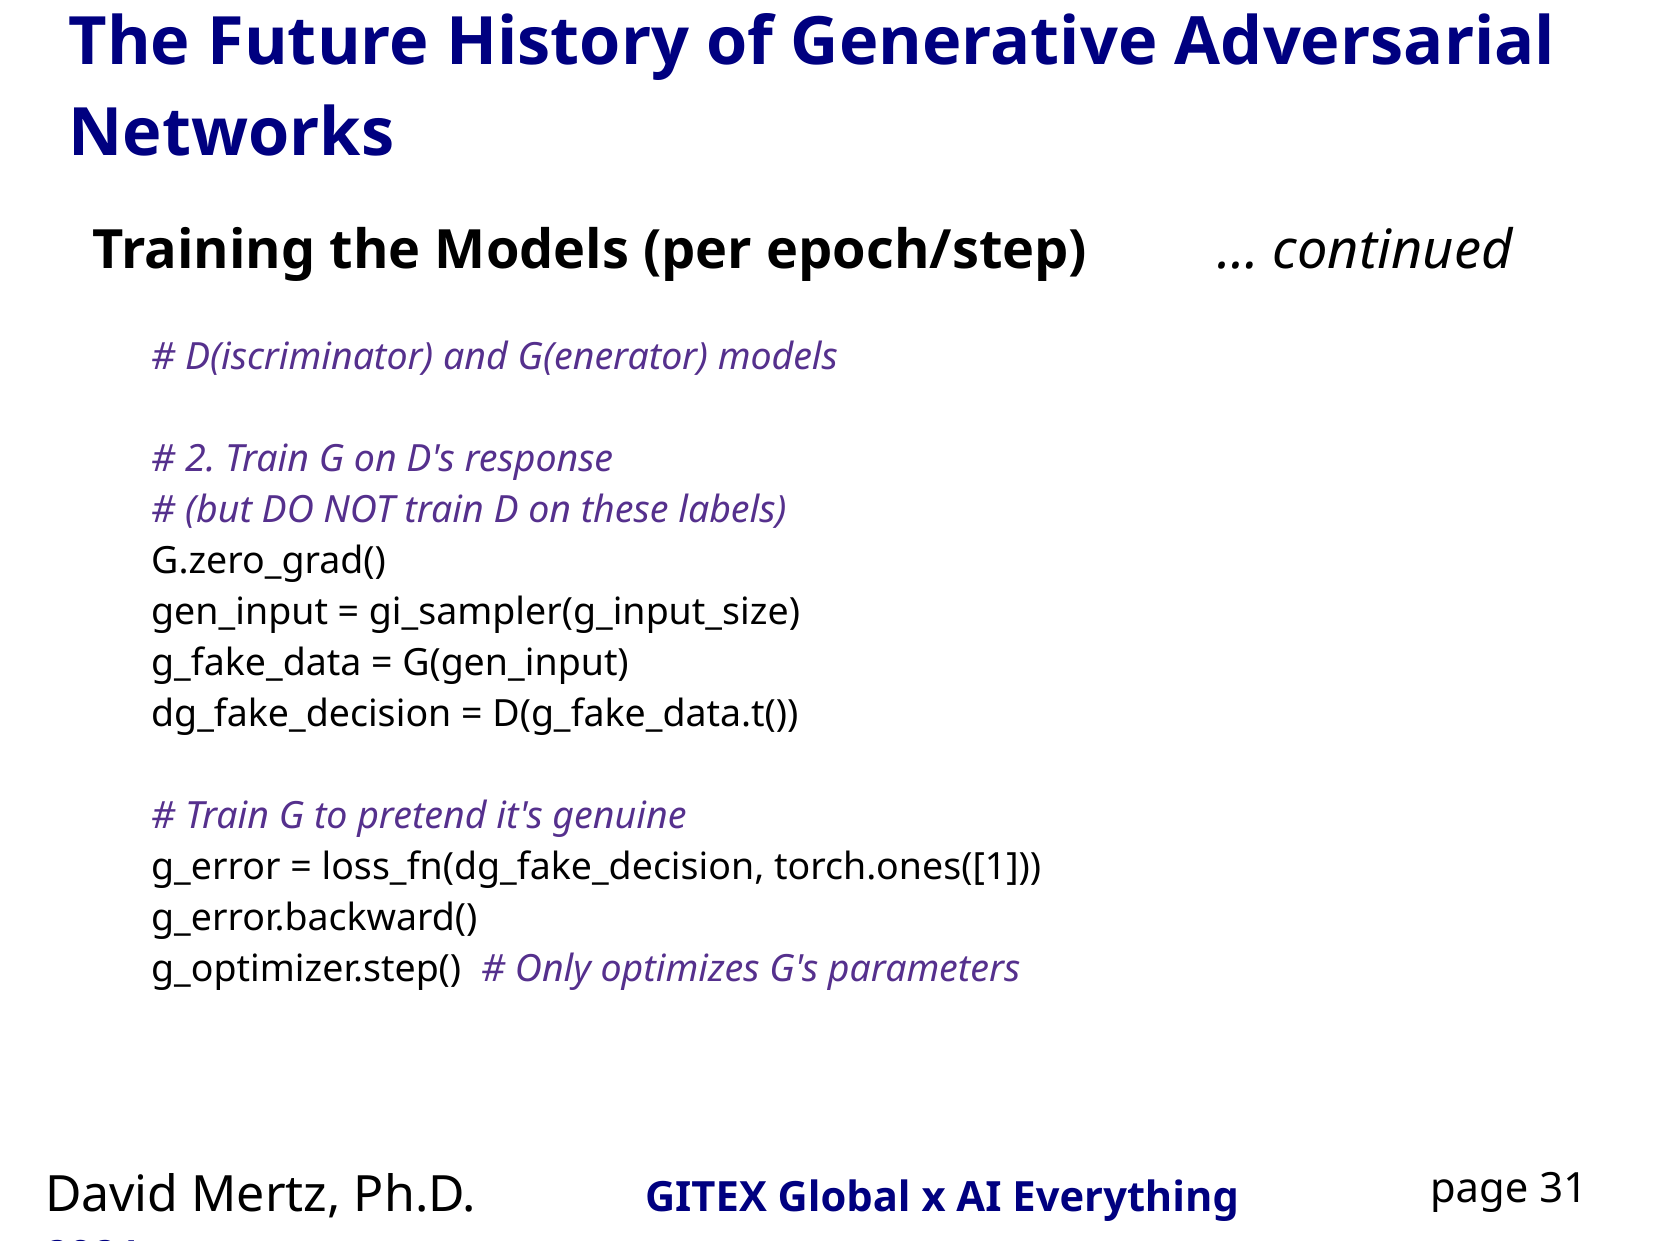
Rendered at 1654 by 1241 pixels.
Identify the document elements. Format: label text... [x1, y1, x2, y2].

list Training the Models (per epoch/step) … continued # D(iscriminator) and G(enerator) models # 2. Train G on D's response # (but DO NOT train D on these labels) G.zero_grad() gen_input = gi_sampler(g_input_size) g_fake_data = G(gen_input) dg_fake_decision = D(g_fake_data.t()) # Train G to pretend it's genuine g_error = loss_fn(dg_fake_decision, torch.ones([1])) g_error.backward() g_optimizer.step() # Only optimizes G's parameters [92, 210, 1561, 922]
